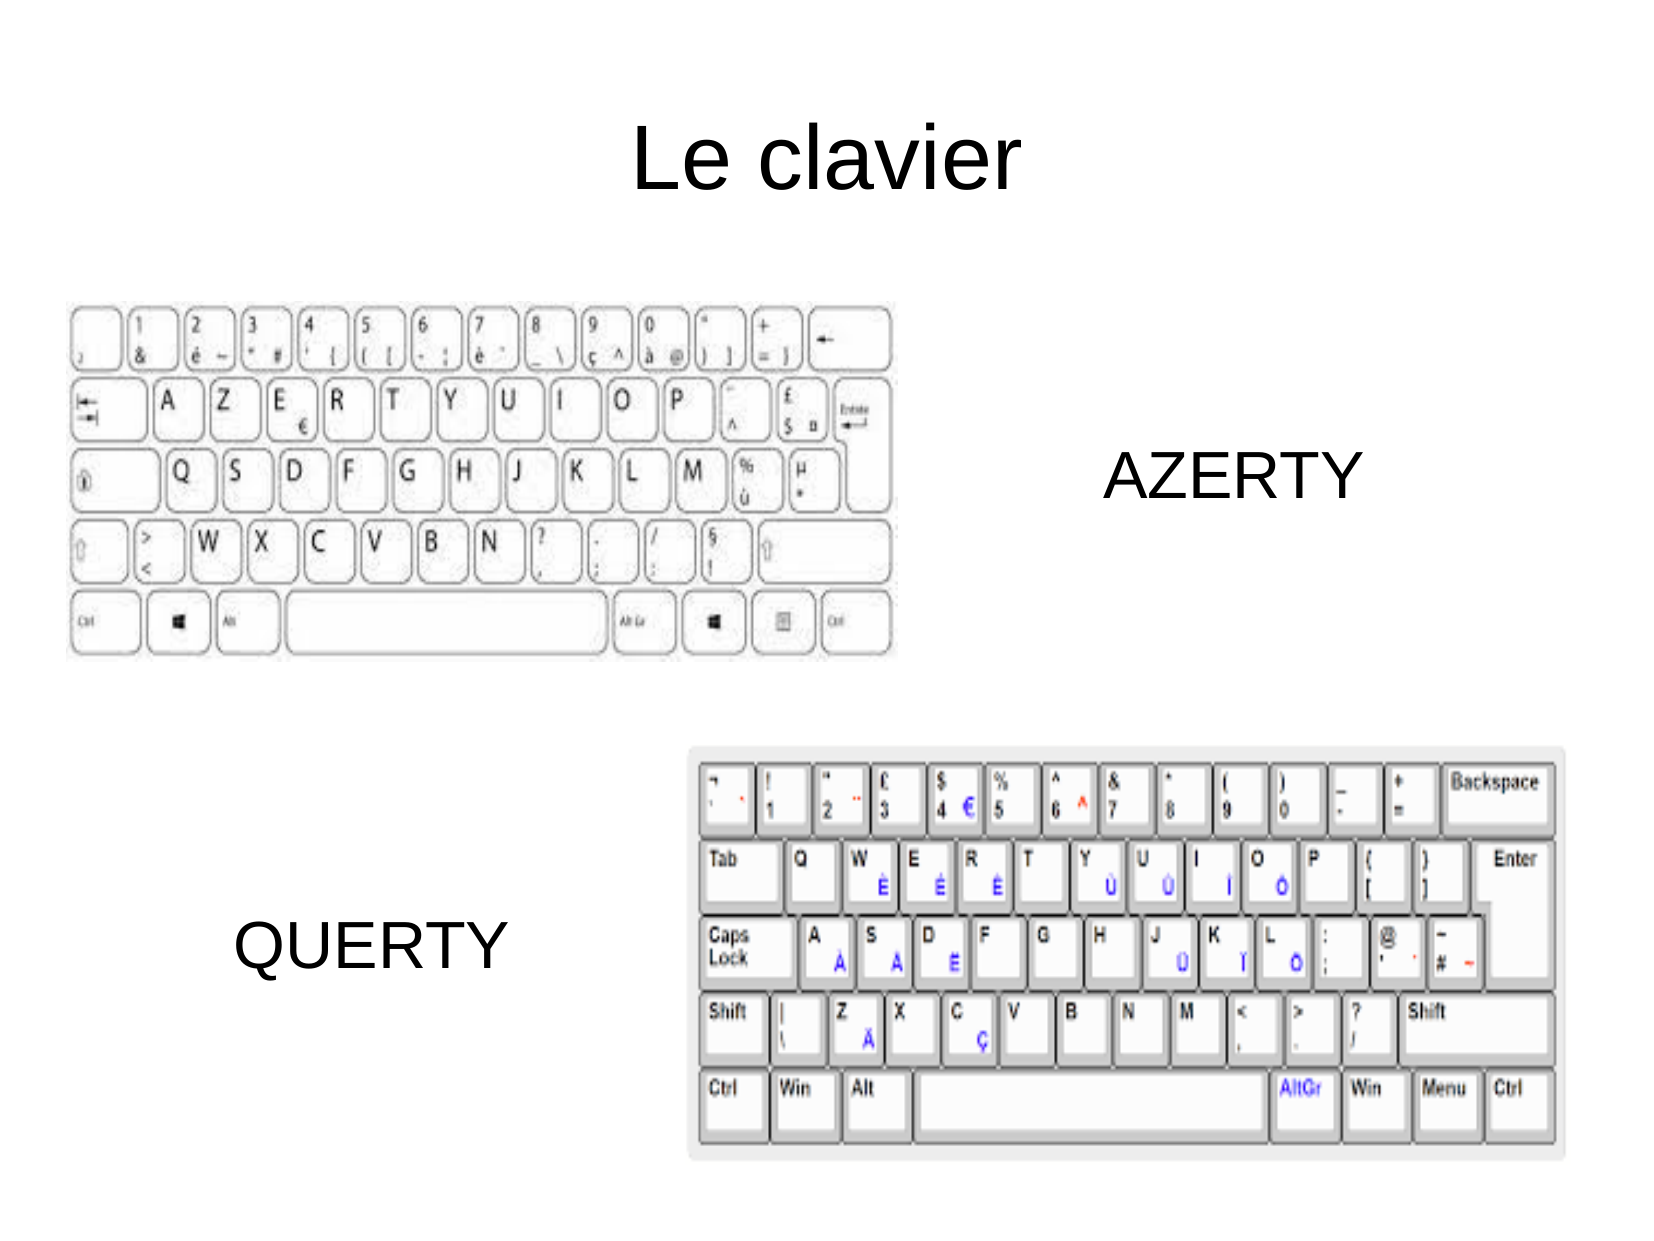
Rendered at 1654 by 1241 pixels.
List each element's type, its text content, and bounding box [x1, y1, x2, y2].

title Le clavier [82, 49, 1571, 257]
picture [685, 744, 1571, 1165]
subtitle AZERTY [956, 377, 1512, 566]
picture [66, 301, 898, 662]
text_box QUERTY [94, 852, 650, 1040]
